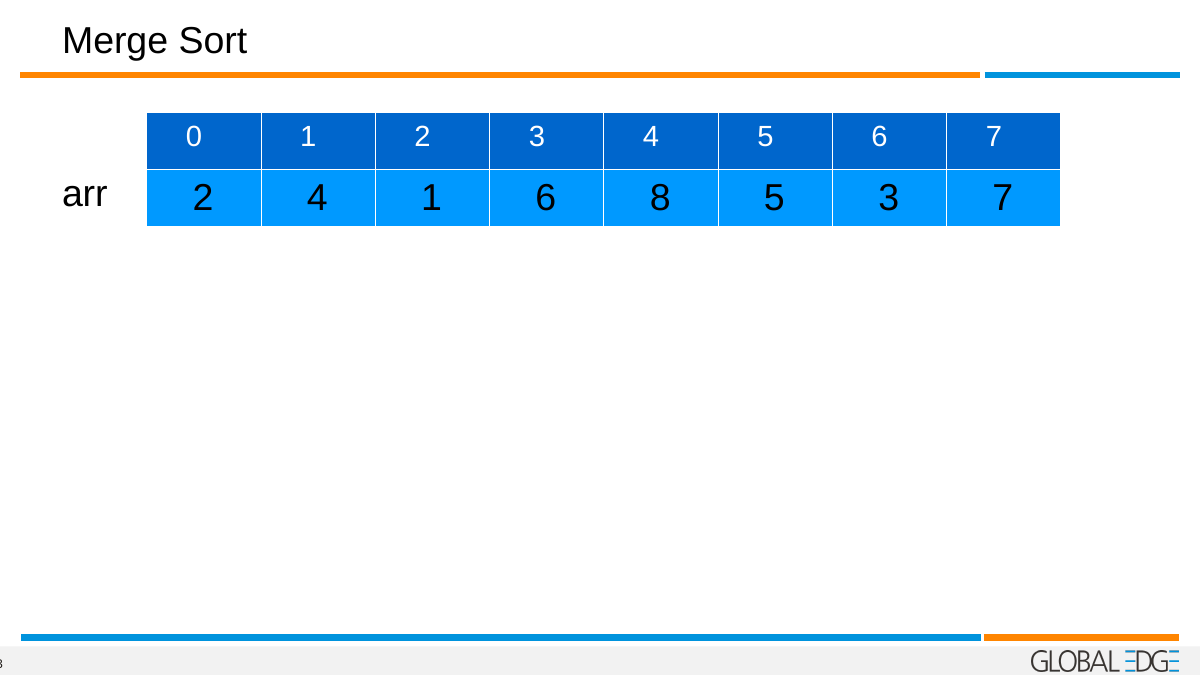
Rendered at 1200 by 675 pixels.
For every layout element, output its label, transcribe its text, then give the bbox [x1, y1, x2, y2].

table_header 3 [490, 113, 603, 169]
picture [1031, 650, 1179, 672]
table_cell 3 [833, 170, 946, 226]
table_header 1 [262, 113, 375, 169]
table_header 0 [147, 113, 261, 169]
text_box arr [47, 165, 123, 223]
table_header 6 [833, 113, 946, 169]
table_header 5 [719, 113, 832, 169]
table_header 7 [947, 113, 1060, 169]
table_cell 2 [147, 170, 261, 226]
table_header 4 [604, 113, 718, 169]
table_cell 1 [376, 170, 489, 226]
table_cell 6 [490, 170, 603, 226]
table_header 2 [376, 113, 489, 169]
table_cell 8 [604, 170, 718, 226]
table_cell 4 [262, 170, 375, 226]
table_cell 7 [947, 170, 1060, 226]
table_cell 5 [719, 170, 832, 226]
text_box Merge Sort [47, 11, 263, 69]
